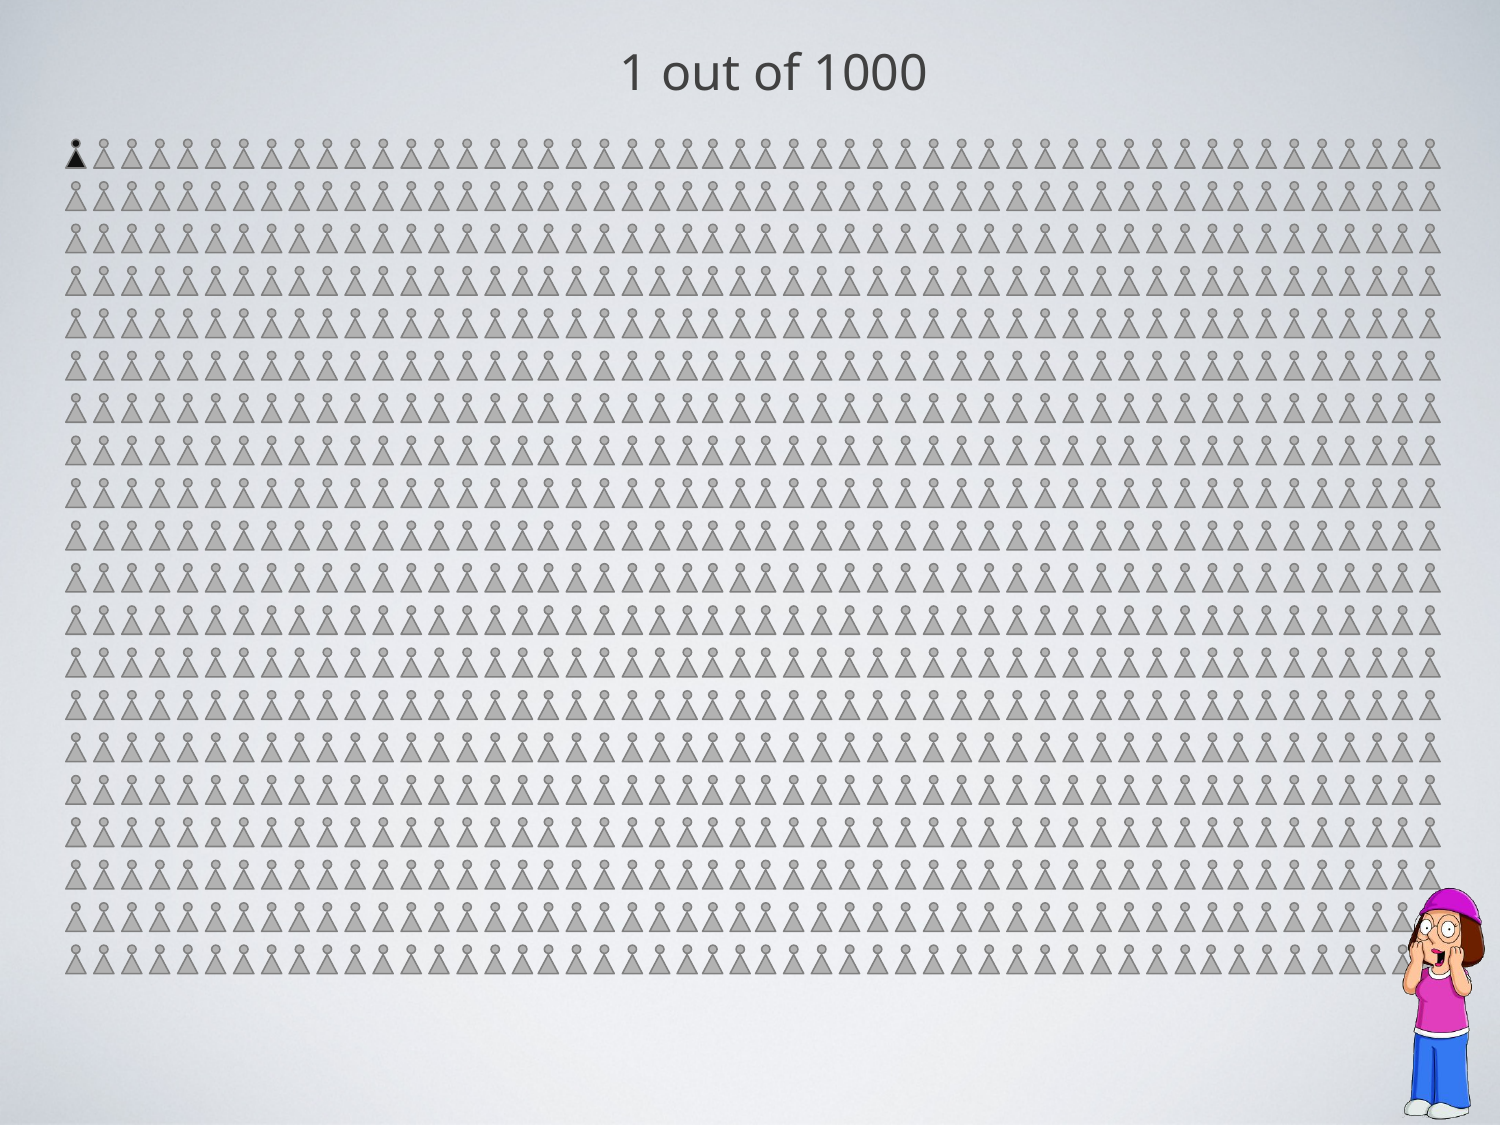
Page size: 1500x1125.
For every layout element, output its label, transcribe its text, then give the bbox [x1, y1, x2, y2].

text_box [345, 521, 366, 550]
text_box [205, 700, 226, 720]
text_box [1339, 181, 1360, 211]
text_box [1366, 605, 1388, 635]
text_box [177, 700, 198, 720]
text_box [538, 817, 559, 847]
text_box [839, 224, 860, 253]
text_box [566, 521, 587, 550]
text_box [839, 488, 860, 508]
text_box [233, 181, 254, 211]
text_box [978, 700, 1000, 720]
text_box [1006, 351, 1028, 380]
text_box [677, 563, 698, 592]
text_box [1146, 605, 1168, 635]
text_box [895, 945, 916, 974]
text_box [1006, 436, 1028, 465]
text_box [1035, 436, 1056, 465]
text_box [538, 181, 559, 211]
text_box [702, 224, 723, 253]
text_box [205, 860, 226, 889]
text_box [1174, 521, 1196, 550]
text_box [261, 817, 282, 847]
text_box [93, 224, 114, 253]
text_box [622, 700, 643, 720]
text_box [1146, 181, 1168, 211]
text_box [1339, 605, 1360, 635]
text_box [1284, 902, 1305, 932]
text_box [457, 393, 478, 423]
text_box [1228, 224, 1249, 253]
text_box [566, 945, 587, 974]
text_box [951, 902, 972, 932]
text_box [177, 605, 198, 635]
text_box [1312, 605, 1333, 635]
text_box [867, 181, 888, 211]
text_box [622, 605, 643, 635]
text_box [1419, 488, 1441, 508]
text_box [177, 775, 198, 805]
text_box [1366, 648, 1388, 677]
text_box [1174, 648, 1196, 677]
text_box [622, 945, 643, 974]
text_box [205, 488, 226, 508]
text_box [93, 817, 114, 847]
text_box [978, 563, 1000, 592]
text_box [649, 181, 670, 211]
text_box [1284, 605, 1305, 635]
text_box [867, 488, 888, 508]
text_box [1339, 276, 1360, 296]
text_box [622, 860, 643, 889]
text_box [149, 181, 170, 211]
text_box [594, 393, 615, 423]
text_box [1312, 276, 1333, 296]
text_box [261, 775, 282, 805]
text_box [239, 690, 249, 699]
text_box [929, 690, 938, 699]
text_box [1174, 902, 1196, 932]
text_box [1124, 478, 1134, 487]
text_box [457, 224, 478, 253]
text_box [1062, 563, 1084, 592]
text_box [1284, 276, 1305, 296]
text_box [317, 308, 338, 338]
text_box [435, 690, 444, 699]
text_box [1262, 690, 1271, 699]
text_box [730, 605, 751, 635]
text_box [839, 563, 860, 592]
text_box [923, 181, 944, 211]
text_box [1118, 308, 1140, 338]
text_box [978, 308, 1000, 338]
text_box [649, 902, 670, 932]
text_box [372, 224, 394, 253]
text_box [600, 690, 609, 699]
text_box [923, 393, 944, 423]
text_box [649, 860, 670, 889]
text_box [1097, 690, 1106, 699]
text_box [1180, 690, 1190, 699]
text_box [1062, 351, 1084, 380]
text_box [677, 488, 698, 508]
text_box [401, 775, 422, 805]
text_box [233, 351, 254, 380]
text_box [702, 488, 723, 508]
text_box [457, 817, 478, 847]
text_box [702, 648, 723, 677]
text_box [65, 436, 87, 465]
text_box [622, 521, 643, 550]
text_box [566, 860, 587, 889]
text_box [895, 488, 916, 508]
text_box [1146, 308, 1168, 338]
text_box [93, 276, 114, 296]
text_box [867, 276, 888, 296]
text_box [512, 648, 533, 677]
text_box [1174, 817, 1196, 847]
text_box [205, 436, 226, 465]
text_box [783, 181, 804, 211]
text_box [1262, 266, 1271, 275]
text_box [594, 945, 615, 974]
text_box [1091, 902, 1112, 932]
text_box [811, 436, 832, 465]
text_box [783, 521, 804, 550]
text_box [65, 181, 87, 211]
text_box [538, 860, 559, 889]
text_box [401, 945, 422, 974]
text_box [457, 521, 478, 550]
text_box [1366, 860, 1385, 889]
text_box [755, 488, 776, 508]
text_box [538, 436, 559, 465]
text_box [1146, 436, 1168, 465]
text_box [121, 488, 142, 508]
text_box [462, 690, 472, 699]
text_box [1035, 775, 1056, 805]
text_box [518, 266, 527, 275]
text_box [401, 436, 422, 465]
text_box [984, 478, 994, 487]
text_box [457, 139, 478, 169]
text_box [149, 308, 170, 338]
text_box [755, 700, 776, 720]
text_box [1006, 733, 1028, 762]
text_box [978, 775, 1000, 805]
text_box [1284, 700, 1305, 720]
text_box [683, 690, 692, 699]
text_box [428, 224, 450, 253]
text_box [677, 817, 698, 847]
text_box [594, 308, 615, 338]
text_box [317, 860, 338, 889]
text_box [205, 276, 226, 296]
text_box [594, 224, 615, 253]
text_box [233, 860, 254, 889]
text_box [1312, 945, 1333, 974]
text_box [895, 224, 916, 253]
text_box [149, 648, 170, 677]
text_box [978, 224, 1000, 253]
text_box [1284, 733, 1305, 762]
text_box [372, 521, 394, 550]
text_box [895, 902, 916, 932]
text_box [702, 605, 723, 635]
text_box [1228, 700, 1249, 720]
text_box [149, 945, 170, 974]
text_box [755, 648, 776, 677]
text_box [1256, 860, 1277, 889]
text_box [401, 700, 422, 720]
text_box [93, 700, 114, 720]
text_box [401, 648, 422, 677]
text_box [1392, 436, 1413, 465]
text_box [1392, 351, 1413, 380]
text_box [121, 521, 142, 550]
text_box [683, 266, 692, 275]
picture [0, 0, 1500, 1125]
text_box [867, 563, 888, 592]
text_box [649, 139, 670, 169]
text_box [428, 902, 450, 932]
text_box [622, 139, 643, 169]
text_box [1006, 605, 1028, 635]
text_box [457, 563, 478, 592]
text_box [789, 690, 798, 699]
text_box [93, 902, 114, 932]
text_box [783, 700, 804, 720]
text_box [895, 139, 916, 169]
text_box [1202, 648, 1223, 677]
text_box [951, 775, 972, 805]
text_box [923, 488, 944, 508]
text_box [1392, 605, 1413, 635]
text_box [895, 436, 916, 465]
text_box [730, 775, 751, 805]
text_box [730, 488, 751, 508]
text_box [1317, 478, 1327, 487]
text_box [600, 478, 609, 487]
text_box [261, 700, 282, 720]
text_box [594, 902, 615, 932]
text_box [566, 393, 587, 423]
text_box [702, 733, 723, 762]
text_box [761, 690, 770, 699]
text_box [566, 775, 587, 805]
text_box [1062, 488, 1084, 508]
text_box [379, 478, 388, 487]
text_box [401, 902, 422, 932]
text_box [93, 648, 114, 677]
text_box [205, 902, 226, 932]
text_box [485, 605, 506, 635]
text_box [978, 351, 1000, 380]
text_box [1062, 648, 1084, 677]
text_box [1345, 266, 1354, 275]
text_box [211, 266, 220, 275]
text_box [121, 139, 142, 169]
text_box [1419, 817, 1441, 847]
text_box [1146, 817, 1168, 847]
text_box [1234, 478, 1243, 487]
text_box [1339, 733, 1360, 762]
text_box [127, 478, 137, 487]
text_box [512, 605, 533, 635]
text_box [1339, 563, 1360, 592]
text_box [702, 700, 723, 720]
text_box [1256, 648, 1277, 677]
text_box [149, 700, 170, 720]
text_box [783, 351, 804, 380]
text_box [702, 351, 723, 380]
text_box [622, 648, 643, 677]
text_box [289, 488, 310, 508]
text_box [435, 478, 444, 487]
text_box [622, 276, 643, 296]
text_box [978, 648, 1000, 677]
text_box [566, 436, 587, 465]
text_box [783, 139, 804, 169]
text_box [783, 224, 804, 253]
text_box [1040, 266, 1050, 275]
text_box [345, 276, 366, 296]
text_box [594, 775, 615, 805]
text_box [345, 700, 366, 720]
text_box [1312, 393, 1333, 423]
text_box [566, 733, 587, 762]
text_box [1035, 648, 1056, 677]
text_box [839, 436, 860, 465]
text_box [1062, 775, 1084, 805]
text_box [177, 181, 198, 211]
text_box [177, 139, 198, 169]
text_box [1372, 266, 1382, 275]
text_box [1202, 775, 1223, 805]
text_box [1339, 436, 1360, 465]
text_box [1317, 266, 1327, 275]
text_box [1174, 733, 1196, 762]
text_box [457, 902, 478, 932]
text_box [205, 563, 226, 592]
text_box [1398, 478, 1407, 487]
text_box [839, 817, 860, 847]
text_box [566, 605, 587, 635]
text_box [538, 902, 559, 932]
text_box [323, 266, 332, 275]
text_box [1365, 945, 1380, 974]
text_box [867, 700, 888, 720]
text_box [512, 308, 533, 338]
text_box [205, 393, 226, 423]
text_box [929, 478, 938, 487]
text_box [1035, 488, 1056, 508]
text_box [149, 733, 170, 762]
text_box [677, 648, 698, 677]
text_box [372, 276, 394, 296]
text_box [93, 308, 114, 338]
text_box [99, 690, 109, 699]
text_box [1256, 308, 1277, 338]
text_box [1312, 351, 1333, 380]
text_box [867, 521, 888, 550]
text_box [1174, 224, 1196, 253]
text_box [1284, 817, 1305, 847]
text_box [984, 266, 994, 275]
text_box [1419, 605, 1441, 635]
text_box [1035, 139, 1056, 169]
text_box [867, 605, 888, 635]
text_box [677, 775, 698, 805]
text_box [538, 733, 559, 762]
text_box [428, 436, 450, 465]
text_box [839, 733, 860, 762]
text_box [1006, 308, 1028, 338]
text_box [289, 775, 310, 805]
text_box [1392, 308, 1413, 338]
text_box [121, 945, 142, 974]
text_box [867, 775, 888, 805]
text_box [1006, 700, 1028, 720]
text_box [177, 224, 198, 253]
text_box [730, 181, 751, 211]
text_box [428, 775, 450, 805]
text_box [485, 181, 506, 211]
text_box [1180, 266, 1190, 275]
text_box [649, 563, 670, 592]
text_box [1208, 478, 1217, 487]
text_box [1312, 224, 1333, 253]
text_box [295, 478, 304, 487]
text_box [1256, 605, 1277, 635]
text_box [512, 700, 533, 720]
text_box [755, 393, 776, 423]
text_box [839, 139, 860, 169]
text_box [1392, 181, 1413, 211]
text_box [289, 393, 310, 423]
text_box [1118, 733, 1140, 762]
text_box [345, 775, 366, 805]
text_box [1339, 700, 1360, 720]
text_box [951, 648, 972, 677]
text_box [345, 817, 366, 847]
text_box [1202, 436, 1223, 465]
text_box [677, 605, 698, 635]
text_box [566, 648, 587, 677]
text_box [1091, 224, 1112, 253]
text_box [1202, 700, 1223, 720]
text_box [1118, 351, 1140, 380]
text_box [121, 393, 142, 423]
text_box [538, 700, 559, 720]
text_box [1339, 521, 1360, 550]
text_box [1392, 521, 1413, 550]
text_box [93, 860, 114, 889]
text_box [649, 648, 670, 677]
text_box [121, 902, 142, 932]
text_box [951, 563, 972, 592]
text_box [1425, 478, 1435, 487]
text_box [730, 308, 751, 338]
text_box [1146, 563, 1168, 592]
text_box [755, 817, 776, 847]
text_box [730, 700, 751, 720]
text_box [1419, 393, 1441, 423]
text_box [345, 488, 366, 508]
text_box [951, 181, 972, 211]
text_box [1006, 521, 1028, 550]
text_box [1419, 700, 1441, 720]
text_box [1118, 860, 1140, 889]
text_box [317, 436, 338, 465]
text_box [811, 224, 832, 253]
text_box [1208, 690, 1217, 699]
text_box [1174, 351, 1196, 380]
text_box [1062, 945, 1084, 974]
text_box [289, 351, 310, 380]
text_box [736, 266, 745, 275]
text_box [811, 648, 832, 677]
text_box [1312, 139, 1333, 169]
text_box [1202, 563, 1223, 592]
text_box [839, 605, 860, 635]
text_box [1146, 276, 1168, 296]
text_box [93, 775, 114, 805]
text_box [323, 478, 332, 487]
text_box [233, 902, 254, 932]
text_box [783, 276, 804, 296]
text_box [345, 181, 366, 211]
text_box [149, 436, 170, 465]
text_box [594, 276, 615, 296]
text_box [895, 775, 916, 805]
text_box [1118, 521, 1140, 550]
text_box [923, 436, 944, 465]
text_box [622, 224, 643, 253]
text_box [1062, 817, 1084, 847]
text_box [984, 690, 994, 699]
text_box [622, 902, 643, 932]
text_box [401, 817, 422, 847]
text_box [811, 276, 832, 296]
text_box [783, 648, 804, 677]
text_box [71, 266, 81, 275]
text_box [428, 563, 450, 592]
text_box [1392, 139, 1413, 169]
text_box [512, 181, 533, 211]
text_box [845, 690, 854, 699]
text_box [649, 775, 670, 805]
text_box [457, 648, 478, 677]
text_box [93, 393, 114, 423]
text_box [1228, 563, 1249, 592]
text_box [1366, 902, 1380, 932]
text_box [65, 139, 87, 169]
text_box [1174, 605, 1196, 635]
text_box [401, 308, 422, 338]
text_box [233, 700, 254, 720]
text_box [867, 733, 888, 762]
text_box [628, 690, 637, 699]
text_box [65, 945, 87, 974]
text_box [1366, 488, 1388, 508]
text_box [1284, 488, 1305, 508]
text_box [457, 733, 478, 762]
text_box [1006, 224, 1028, 253]
text_box [1035, 351, 1056, 380]
text_box [233, 139, 254, 169]
text_box [121, 775, 142, 805]
text_box [261, 902, 282, 932]
text_box [978, 945, 1000, 974]
text_box [372, 436, 394, 465]
text_box [149, 393, 170, 423]
text_box [783, 860, 804, 889]
text_box [289, 733, 310, 762]
text_box [1118, 775, 1140, 805]
text_box [1146, 521, 1168, 550]
text_box [512, 224, 533, 253]
text_box [233, 648, 254, 677]
text_box [755, 436, 776, 465]
text_box [1284, 563, 1305, 592]
text_box [121, 700, 142, 720]
text_box [149, 902, 170, 932]
text_box [730, 521, 751, 550]
text_box [317, 351, 338, 380]
text_box [1152, 690, 1162, 699]
text_box [923, 276, 944, 296]
text_box [1035, 945, 1056, 974]
text_box [622, 817, 643, 847]
text_box [1339, 945, 1360, 974]
text_box [1006, 817, 1028, 847]
text_box [594, 488, 615, 508]
text_box [978, 860, 1000, 889]
text_box [1200, 945, 1222, 974]
text_box [1256, 700, 1277, 720]
text_box [817, 266, 826, 275]
text_box [677, 139, 698, 169]
text_box [1062, 733, 1084, 762]
text_box [538, 308, 559, 338]
text_box [1006, 563, 1028, 592]
text_box [1422, 860, 1438, 884]
text_box [1062, 181, 1084, 211]
text_box [538, 224, 559, 253]
text_box [622, 181, 643, 211]
text_box [1366, 775, 1388, 805]
text_box [811, 860, 832, 889]
text_box [1345, 478, 1354, 487]
text_box [978, 733, 1000, 762]
text_box [1035, 181, 1056, 211]
text_box [1006, 648, 1028, 677]
text_box [317, 733, 338, 762]
text_box [594, 139, 615, 169]
text_box [1366, 563, 1388, 592]
text_box [783, 945, 804, 974]
text_box [1091, 648, 1112, 677]
text_box [839, 860, 860, 889]
text_box [649, 488, 670, 508]
text_box [65, 817, 87, 847]
text_box [1202, 605, 1223, 635]
text_box [839, 902, 860, 932]
text_box [1234, 690, 1243, 699]
text_box [428, 139, 450, 169]
text_box [93, 563, 114, 592]
text_box [289, 308, 310, 338]
text_box [677, 521, 698, 550]
text_box [1284, 308, 1305, 338]
text_box [1062, 139, 1084, 169]
text_box [177, 276, 198, 296]
text_box [1392, 648, 1413, 677]
text_box [1118, 393, 1140, 423]
text_box [205, 308, 226, 338]
text_box [485, 945, 506, 974]
text_box [183, 266, 192, 275]
text_box [1398, 690, 1407, 699]
text_box [1256, 436, 1277, 465]
text_box [1290, 478, 1299, 487]
text_box [1228, 733, 1249, 762]
text_box [1419, 521, 1441, 550]
text_box [1419, 351, 1441, 380]
text_box [895, 817, 916, 847]
text_box [1062, 393, 1084, 423]
text_box [702, 775, 723, 805]
text_box [538, 139, 559, 169]
text_box [1091, 139, 1112, 169]
text_box [261, 351, 282, 380]
text_box [65, 775, 87, 805]
text_box [491, 690, 500, 699]
text_box [730, 139, 751, 169]
text_box [538, 393, 559, 423]
text_box [379, 690, 388, 699]
text_box [1146, 648, 1168, 677]
text_box [149, 139, 170, 169]
text_box [457, 276, 478, 296]
text_box [345, 945, 366, 974]
text_box [1035, 700, 1056, 720]
text_box [544, 478, 553, 487]
text_box [677, 393, 698, 423]
text_box [512, 521, 533, 550]
text_box [1339, 902, 1360, 932]
text_box [289, 902, 310, 932]
text_box [233, 521, 254, 550]
text_box [485, 521, 506, 550]
text_box [1284, 393, 1305, 423]
text_box [1228, 648, 1249, 677]
text_box [317, 393, 338, 423]
text_box [93, 488, 114, 508]
text_box [677, 436, 698, 465]
text_box [317, 945, 338, 974]
text_box [1006, 181, 1028, 211]
text_box [951, 436, 972, 465]
text_box [205, 181, 226, 211]
text_box [1256, 351, 1277, 380]
text_box [951, 945, 972, 974]
text_box [428, 308, 450, 338]
text_box [121, 351, 142, 380]
text_box [755, 181, 776, 211]
text_box [1068, 690, 1078, 699]
text_box [1228, 308, 1249, 338]
text_box [261, 605, 282, 635]
text_box [978, 488, 1000, 508]
text_box [1312, 860, 1333, 889]
text_box [544, 266, 553, 275]
text_box [1118, 139, 1140, 169]
text_box [755, 521, 776, 550]
text_box [755, 733, 776, 762]
text_box [1345, 690, 1354, 699]
text_box [485, 224, 506, 253]
text_box [1366, 700, 1388, 720]
text_box [1118, 181, 1140, 211]
text_box [895, 181, 916, 211]
text_box [901, 690, 910, 699]
text_box [1419, 775, 1441, 805]
text_box [1202, 733, 1223, 762]
text_box [839, 775, 860, 805]
text_box [951, 521, 972, 550]
text_box [261, 181, 282, 211]
text_box [951, 700, 972, 720]
text_box [1013, 478, 1022, 487]
text_box [428, 945, 450, 974]
text_box [485, 733, 506, 762]
text_box [1392, 393, 1413, 423]
text_box [923, 521, 944, 550]
text_box [177, 817, 198, 847]
text_box [755, 605, 776, 635]
text_box [1174, 393, 1196, 423]
text_box [1339, 860, 1360, 889]
text_box [177, 563, 198, 592]
text_box [1419, 563, 1441, 592]
text_box [951, 860, 972, 889]
text_box [1284, 945, 1306, 974]
text_box [1035, 902, 1056, 932]
text_box [566, 817, 587, 847]
text_box [622, 393, 643, 423]
text_box [149, 817, 170, 847]
text_box [401, 860, 422, 889]
text_box [951, 605, 972, 635]
text_box [93, 181, 114, 211]
text_box [177, 351, 198, 380]
text_box [372, 700, 394, 720]
text_box [1256, 488, 1277, 508]
text_box [1062, 224, 1084, 253]
text_box [1419, 308, 1441, 338]
text_box [1091, 860, 1112, 889]
text_box [149, 605, 170, 635]
text_box [127, 690, 137, 699]
text_box [351, 266, 360, 275]
text_box [867, 224, 888, 253]
text_box [65, 700, 87, 720]
text_box [1146, 224, 1168, 253]
text_box [401, 351, 422, 380]
text_box [1372, 690, 1382, 699]
text_box [572, 266, 581, 275]
text_box [677, 351, 698, 380]
text_box [730, 945, 751, 974]
text_box [372, 351, 394, 380]
text_box [65, 488, 87, 508]
text_box [512, 139, 533, 169]
text_box [702, 181, 723, 211]
text_box [428, 351, 450, 380]
text_box [677, 181, 698, 211]
text_box [929, 266, 938, 275]
text_box [1228, 139, 1249, 169]
text_box [267, 266, 276, 275]
text_box [121, 276, 142, 296]
text_box [177, 308, 198, 338]
text_box [1228, 775, 1249, 805]
text_box [1202, 902, 1223, 932]
text_box [978, 605, 1000, 635]
text_box [457, 945, 478, 974]
text_box [600, 266, 609, 275]
text_box [71, 478, 81, 487]
text_box [538, 351, 559, 380]
text_box [1234, 266, 1243, 275]
text_box [267, 690, 276, 699]
text_box [730, 860, 751, 889]
text_box [261, 488, 282, 508]
text_box [121, 733, 142, 762]
text_box [649, 393, 670, 423]
text_box [702, 276, 723, 296]
text_box [428, 648, 450, 677]
text_box [177, 902, 198, 932]
text_box [372, 393, 394, 423]
text_box [951, 488, 972, 508]
text_box [811, 817, 832, 847]
text_box [867, 648, 888, 677]
text_box [345, 139, 366, 169]
text_box [149, 276, 170, 296]
text_box [1419, 733, 1441, 762]
text_box [512, 775, 533, 805]
text_box [873, 690, 882, 699]
text_box [121, 648, 142, 677]
text_box [1419, 139, 1441, 169]
text_box [65, 393, 87, 423]
text_box [730, 224, 751, 253]
text_box [677, 733, 698, 762]
text_box [205, 224, 226, 253]
text_box [289, 648, 310, 677]
text_box [428, 181, 450, 211]
text_box [149, 351, 170, 380]
text_box [485, 648, 506, 677]
text_box [183, 690, 192, 699]
text_box [65, 276, 87, 296]
text_box [1202, 139, 1223, 169]
text_box [1118, 563, 1140, 592]
text_box [811, 605, 832, 635]
text_box [622, 563, 643, 592]
text_box [867, 436, 888, 465]
text_box [566, 563, 587, 592]
text_box [1062, 521, 1084, 550]
text_box [1062, 700, 1084, 720]
text_box [1174, 488, 1196, 508]
text_box [1006, 393, 1028, 423]
text_box [1202, 351, 1223, 380]
text_box [978, 817, 1000, 847]
text_box [1152, 478, 1162, 487]
text_box [783, 605, 804, 635]
text_box [1290, 266, 1299, 275]
text_box [730, 276, 751, 296]
text_box [155, 690, 165, 699]
text_box [372, 902, 394, 932]
text_box [485, 775, 506, 805]
text_box [485, 488, 506, 508]
text_box [1146, 860, 1168, 889]
text_box [1118, 276, 1140, 296]
text_box [839, 351, 860, 380]
text_box [1035, 605, 1056, 635]
text_box [1068, 266, 1078, 275]
text_box [538, 276, 559, 296]
text_box [1372, 478, 1382, 487]
text_box [289, 563, 310, 592]
text_box [702, 308, 723, 338]
text_box [317, 605, 338, 635]
text_box [1152, 266, 1162, 275]
text_box [1312, 436, 1333, 465]
text_box [1091, 488, 1112, 508]
text_box [736, 690, 745, 699]
text_box [261, 733, 282, 762]
text_box [401, 139, 422, 169]
text_box [1366, 817, 1388, 847]
text_box [1174, 139, 1196, 169]
text_box [205, 648, 226, 677]
text_box [594, 181, 615, 211]
text_box [783, 563, 804, 592]
text_box [401, 733, 422, 762]
text_box [1091, 308, 1112, 338]
text_box 1 out of 1000 [433, 19, 1058, 122]
text_box [261, 860, 282, 889]
text_box [1312, 733, 1333, 762]
text_box [538, 945, 559, 974]
text_box [401, 276, 422, 296]
text_box [1228, 181, 1249, 211]
text_box [512, 488, 533, 508]
text_box [702, 563, 723, 592]
text_box [622, 436, 643, 465]
text_box [708, 690, 718, 699]
text_box [205, 351, 226, 380]
text_box [1035, 733, 1056, 762]
text_box [462, 478, 472, 487]
text_box [951, 224, 972, 253]
text_box [677, 276, 698, 296]
text_box [149, 860, 170, 889]
text_box [1202, 488, 1223, 508]
text_box [649, 521, 670, 550]
text_box [730, 393, 751, 423]
text_box [317, 775, 338, 805]
text_box [457, 700, 478, 720]
text_box [901, 478, 910, 487]
text_box [345, 733, 366, 762]
text_box [730, 436, 751, 465]
text_box [1035, 224, 1056, 253]
text_box [1317, 690, 1327, 699]
text_box [538, 648, 559, 677]
text_box [538, 605, 559, 635]
text_box [783, 817, 804, 847]
text_box [566, 308, 587, 338]
text_box [407, 690, 416, 699]
text_box [1091, 393, 1112, 423]
text_box [261, 521, 282, 550]
text_box [401, 393, 422, 423]
text_box [485, 563, 506, 592]
text_box [677, 700, 698, 720]
text_box [1202, 860, 1223, 889]
text_box [811, 181, 832, 211]
text_box [1425, 690, 1435, 699]
text_box [649, 308, 670, 338]
text_box [811, 700, 832, 720]
text_box [544, 690, 553, 699]
text_box [811, 521, 832, 550]
text_box [1091, 276, 1112, 296]
text_box [1419, 224, 1441, 253]
text_box [99, 478, 109, 487]
text_box [1228, 436, 1249, 465]
text_box [817, 690, 826, 699]
text_box [951, 308, 972, 338]
text_box [211, 478, 220, 487]
text_box [1118, 700, 1140, 720]
text_box [839, 181, 860, 211]
text_box [538, 563, 559, 592]
text_box [649, 436, 670, 465]
text_box [1312, 700, 1333, 720]
text_box [867, 902, 888, 932]
text_box [1256, 521, 1277, 550]
text_box [566, 351, 587, 380]
text_box [1174, 181, 1196, 211]
text_box [345, 563, 366, 592]
text_box [594, 563, 615, 592]
text_box [372, 308, 394, 338]
text_box [923, 308, 944, 338]
text_box [485, 139, 506, 169]
text_box [1339, 308, 1360, 338]
text_box [372, 817, 394, 847]
text_box [1035, 521, 1056, 550]
text_box [1174, 436, 1196, 465]
text_box [683, 478, 692, 487]
text_box [93, 351, 114, 380]
text_box [1013, 690, 1022, 699]
text_box [923, 775, 944, 805]
text_box [594, 817, 615, 847]
text_box [317, 817, 338, 847]
text_box [205, 733, 226, 762]
text_box [1256, 181, 1277, 211]
text_box [1256, 945, 1278, 974]
text_box [1062, 308, 1084, 338]
text_box [811, 351, 832, 380]
text_box [512, 860, 533, 889]
text_box [1124, 690, 1134, 699]
text_box [783, 436, 804, 465]
text_box [1366, 351, 1388, 380]
text_box [261, 945, 282, 974]
text_box [121, 817, 142, 847]
text_box [1419, 436, 1441, 465]
text_box [951, 139, 972, 169]
text_box [289, 860, 310, 889]
text_box [233, 436, 254, 465]
text_box [1228, 393, 1249, 423]
text_box [428, 605, 450, 635]
text_box [1035, 308, 1056, 338]
text_box [951, 393, 972, 423]
text_box [233, 224, 254, 253]
text_box [951, 351, 972, 380]
text_box [1124, 266, 1134, 275]
text_box [867, 817, 888, 847]
text_box [1062, 860, 1084, 889]
text_box [978, 276, 1000, 296]
text_box [372, 139, 394, 169]
text_box [345, 436, 366, 465]
text_box [1228, 521, 1249, 550]
text_box [655, 478, 665, 487]
text_box [1366, 436, 1388, 465]
text_box [261, 224, 282, 253]
text_box [708, 266, 718, 275]
text_box [1202, 276, 1223, 296]
text_box [345, 351, 366, 380]
text_box [1312, 488, 1333, 508]
text_box [783, 902, 804, 932]
text_box [93, 733, 114, 762]
text_box [1419, 276, 1441, 296]
text_box [1392, 775, 1413, 805]
text_box [702, 945, 723, 974]
text_box [839, 945, 860, 974]
text_box [1256, 817, 1277, 847]
text_box [566, 488, 587, 508]
text_box [1006, 276, 1028, 296]
text_box [428, 276, 450, 296]
text_box [1339, 488, 1360, 508]
text_box [1040, 690, 1050, 699]
text_box [457, 436, 478, 465]
text_box [895, 521, 916, 550]
text_box [512, 817, 533, 847]
text_box [205, 775, 226, 805]
text_box [401, 181, 422, 211]
text_box [177, 488, 198, 508]
text_box [1312, 817, 1333, 847]
text_box [317, 181, 338, 211]
text_box [730, 817, 751, 847]
text_box [317, 224, 338, 253]
text_box [1312, 181, 1333, 211]
text_box [289, 181, 310, 211]
text_box [845, 266, 854, 275]
text_box [1091, 733, 1112, 762]
text_box [1091, 521, 1112, 550]
text_box [867, 945, 888, 974]
text_box [957, 478, 966, 487]
text_box [755, 563, 776, 592]
text_box [289, 605, 310, 635]
text_box [1392, 488, 1413, 508]
text_box [317, 700, 338, 720]
text_box [401, 224, 422, 253]
text_box [155, 266, 165, 275]
text_box [1228, 817, 1249, 847]
text_box [1398, 266, 1407, 275]
text_box [761, 478, 770, 487]
text_box [895, 393, 916, 423]
text_box [1392, 817, 1413, 847]
text_box [1013, 266, 1022, 275]
text_box [1366, 276, 1388, 296]
text_box [761, 266, 770, 275]
text_box [485, 700, 506, 720]
text_box [1006, 902, 1028, 932]
text_box [755, 860, 776, 889]
text_box [622, 351, 643, 380]
text_box [512, 393, 533, 423]
text_box [1284, 775, 1305, 805]
text_box [233, 817, 254, 847]
text_box [1062, 436, 1084, 465]
text_box [379, 266, 388, 275]
text_box [923, 733, 944, 762]
text_box [351, 478, 360, 487]
text_box [923, 902, 944, 932]
text_box [811, 563, 832, 592]
text_box [1284, 224, 1305, 253]
text_box [1256, 393, 1277, 423]
text_box [177, 733, 198, 762]
text_box [457, 775, 478, 805]
text_box [1392, 700, 1413, 720]
text_box [957, 266, 966, 275]
text_box [702, 139, 723, 169]
text_box [65, 860, 87, 889]
text_box [1366, 181, 1388, 211]
text_box [1392, 563, 1413, 592]
text_box [811, 139, 832, 169]
text_box [923, 700, 944, 720]
text_box [873, 266, 882, 275]
text_box [401, 521, 422, 550]
text_box [1202, 181, 1223, 211]
text_box [1256, 139, 1277, 169]
text_box [295, 690, 304, 699]
text_box [1366, 521, 1388, 550]
text_box [65, 521, 87, 550]
text_box [1208, 266, 1217, 275]
text_box [978, 181, 1000, 211]
text_box [512, 563, 533, 592]
text_box [1091, 436, 1112, 465]
text_box [1394, 860, 1410, 884]
text_box [93, 605, 114, 635]
text_box [491, 266, 500, 275]
text_box [1174, 563, 1196, 592]
text_box [622, 733, 643, 762]
text_box [261, 393, 282, 423]
text_box [730, 902, 751, 932]
text_box [730, 648, 751, 677]
text_box [867, 139, 888, 169]
text_box [677, 945, 698, 974]
text_box [295, 266, 304, 275]
text_box [149, 224, 170, 253]
text_box [372, 605, 394, 635]
text_box [895, 733, 916, 762]
text_box [289, 139, 310, 169]
text_box [867, 393, 888, 423]
text_box [1202, 521, 1223, 550]
text_box [923, 351, 944, 380]
text_box [177, 521, 198, 550]
text_box [649, 817, 670, 847]
text_box [572, 690, 581, 699]
text_box [261, 436, 282, 465]
text_box [65, 224, 87, 253]
text_box [923, 945, 944, 974]
text_box [345, 308, 366, 338]
text_box [428, 817, 450, 847]
text_box [485, 902, 506, 932]
text_box [839, 648, 860, 677]
text_box [1284, 139, 1305, 169]
text_box [649, 605, 670, 635]
text_box [1146, 488, 1168, 508]
text_box [65, 648, 87, 677]
text_box [205, 945, 226, 974]
text_box [233, 605, 254, 635]
text_box [345, 605, 366, 635]
text_box [261, 139, 282, 169]
text_box [1312, 563, 1333, 592]
text_box [1202, 308, 1223, 338]
text_box [1146, 733, 1168, 762]
text_box [895, 700, 916, 720]
text_box [149, 521, 170, 550]
text_box [121, 605, 142, 635]
text_box [372, 775, 394, 805]
text_box [702, 902, 723, 932]
text_box [538, 775, 559, 805]
text_box [978, 139, 1000, 169]
text_box [71, 690, 81, 699]
text_box [1228, 860, 1249, 889]
text_box [867, 351, 888, 380]
text_box [205, 521, 226, 550]
text_box [1035, 276, 1056, 296]
text_box [65, 308, 87, 338]
text_box [1339, 648, 1360, 677]
text_box [923, 563, 944, 592]
text_box [1035, 393, 1056, 423]
text_box [951, 276, 972, 296]
text_box [1262, 478, 1271, 487]
text_box [289, 436, 310, 465]
text_box [1091, 563, 1112, 592]
text_box [512, 351, 533, 380]
text_box [1228, 351, 1249, 380]
text_box [121, 181, 142, 211]
text_box [755, 224, 776, 253]
text_box [428, 860, 450, 889]
text_box [1312, 648, 1333, 677]
text_box [457, 860, 478, 889]
text_box [923, 224, 944, 253]
text_box [149, 488, 170, 508]
text_box [289, 276, 310, 296]
text_box [566, 902, 587, 932]
text_box [289, 945, 310, 974]
text_box [289, 521, 310, 550]
text_box [594, 436, 615, 465]
text_box [512, 733, 533, 762]
text_box [1175, 945, 1196, 974]
text_box [485, 817, 506, 847]
text_box [1146, 775, 1168, 805]
text_box [649, 351, 670, 380]
text_box [1006, 860, 1028, 889]
text_box [594, 351, 615, 380]
text_box [1118, 488, 1140, 508]
text_box [783, 488, 804, 508]
text_box [1062, 276, 1084, 296]
text_box [677, 308, 698, 338]
text_box [177, 945, 198, 974]
text_box [65, 733, 87, 762]
text_box [428, 488, 450, 508]
text_box [702, 860, 723, 889]
text_box [93, 521, 114, 550]
text_box [811, 308, 832, 338]
text_box [1202, 393, 1223, 423]
text_box [649, 700, 670, 720]
text_box [649, 224, 670, 253]
text_box [811, 902, 832, 932]
text_box [677, 224, 698, 253]
text_box [1284, 521, 1305, 550]
text_box [677, 860, 698, 889]
text_box [839, 276, 860, 296]
text_box [239, 266, 249, 275]
text_box [702, 817, 723, 847]
text_box [1312, 308, 1333, 338]
text_box [649, 276, 670, 296]
text_box [233, 276, 254, 296]
text_box [428, 733, 450, 762]
text_box [1118, 902, 1140, 932]
text_box [372, 648, 394, 677]
text_box [1392, 733, 1413, 762]
text_box [289, 700, 310, 720]
text_box [594, 700, 615, 720]
text_box [655, 690, 665, 699]
text_box [811, 488, 832, 508]
text_box [317, 563, 338, 592]
text_box [755, 139, 776, 169]
text_box [1068, 478, 1078, 487]
text_box [1091, 605, 1112, 635]
text_box [457, 351, 478, 380]
text_box [978, 393, 1000, 423]
text_box [951, 733, 972, 762]
text_box [1228, 605, 1249, 635]
text_box [873, 478, 882, 487]
text_box [401, 563, 422, 592]
text_box [289, 224, 310, 253]
text_box [1339, 817, 1360, 847]
text_box [951, 817, 972, 847]
text_box [205, 605, 226, 635]
text_box [1006, 775, 1028, 805]
text_box [622, 308, 643, 338]
text_box [1035, 817, 1056, 847]
text_box [1091, 817, 1112, 847]
text_box [730, 351, 751, 380]
text_box [121, 436, 142, 465]
text_box [127, 266, 137, 275]
text_box [345, 393, 366, 423]
text_box [1118, 945, 1140, 974]
text_box [1312, 521, 1333, 550]
text_box [149, 775, 170, 805]
text_box [372, 181, 394, 211]
text_box [895, 563, 916, 592]
text_box [1284, 436, 1305, 465]
text_box [1097, 266, 1106, 275]
text_box [428, 700, 450, 720]
text_box [1366, 733, 1388, 762]
text_box [1091, 181, 1112, 211]
text_box [372, 488, 394, 508]
text_box [289, 817, 310, 847]
text_box [93, 945, 114, 974]
text_box [317, 521, 338, 550]
text_box [923, 605, 944, 635]
text_box [1228, 488, 1249, 508]
text_box [1040, 478, 1050, 487]
text_box [845, 478, 854, 487]
text_box [895, 605, 916, 635]
text_box [1174, 860, 1196, 889]
text_box [121, 308, 142, 338]
text_box [65, 605, 87, 635]
text_box [93, 139, 114, 169]
text_box [1256, 775, 1277, 805]
text_box [566, 181, 587, 211]
text_box [736, 478, 745, 487]
text_box [895, 351, 916, 380]
text_box [839, 521, 860, 550]
text_box [1146, 393, 1168, 423]
text_box [594, 605, 615, 635]
text_box [867, 860, 888, 889]
text_box [1339, 775, 1360, 805]
text_box [1256, 563, 1277, 592]
text_box [457, 488, 478, 508]
text_box [372, 563, 394, 592]
text_box [702, 436, 723, 465]
text_box [317, 276, 338, 296]
text_box [923, 139, 944, 169]
text_box [1284, 351, 1305, 380]
text_box [1202, 224, 1223, 253]
text_box [978, 902, 1000, 932]
text_box [512, 276, 533, 296]
text_box [811, 733, 832, 762]
text_box [462, 266, 472, 275]
text_box [351, 690, 360, 699]
text_box [566, 276, 587, 296]
text_box [457, 181, 478, 211]
text_box [233, 775, 254, 805]
text_box [839, 308, 860, 338]
text_box [233, 393, 254, 423]
text_box [177, 393, 198, 423]
text_box [1118, 436, 1140, 465]
text_box [177, 860, 198, 889]
text_box [1146, 902, 1168, 932]
text_box [1146, 945, 1168, 974]
text_box [783, 733, 804, 762]
text_box [155, 478, 165, 487]
text_box [345, 902, 366, 932]
text_box [1174, 775, 1196, 805]
text_box [1366, 393, 1388, 423]
text_box [233, 488, 254, 508]
text_box [1062, 902, 1084, 932]
text_box [1174, 700, 1196, 720]
text_box [649, 733, 670, 762]
text_box [485, 351, 506, 380]
text_box [65, 563, 87, 592]
text_box [702, 521, 723, 550]
text_box [755, 308, 776, 338]
text_box [1202, 817, 1223, 847]
text_box [65, 351, 87, 380]
text_box [1091, 775, 1112, 805]
text_box [957, 690, 966, 699]
text_box [594, 860, 615, 889]
text_box [1419, 648, 1441, 677]
text_box [65, 902, 87, 932]
text_box [485, 276, 506, 296]
text_box [755, 902, 776, 932]
text_box [923, 860, 944, 889]
text_box [755, 775, 776, 805]
text_box [628, 478, 637, 487]
text_box [839, 700, 860, 720]
text_box [491, 478, 500, 487]
text_box [457, 605, 478, 635]
text_box [512, 945, 533, 974]
text_box [783, 308, 804, 338]
text_box [323, 690, 332, 699]
text_box [233, 563, 254, 592]
text_box [594, 521, 615, 550]
text_box [1118, 817, 1140, 847]
text_box [1174, 308, 1196, 338]
text_box [205, 817, 226, 847]
text_box [755, 351, 776, 380]
text_box [261, 563, 282, 592]
text_box [1392, 276, 1413, 296]
text_box [485, 860, 506, 889]
text_box [789, 478, 798, 487]
text_box [730, 563, 751, 592]
text_box [923, 817, 944, 847]
text_box [177, 648, 198, 677]
text_box [233, 308, 254, 338]
text_box [1425, 266, 1435, 275]
text_box [1035, 563, 1056, 592]
text_box [1419, 181, 1441, 211]
text_box [512, 902, 533, 932]
text_box [1118, 224, 1140, 253]
text_box [485, 393, 506, 423]
text_box [485, 308, 506, 338]
text_box [839, 393, 860, 423]
text_box [783, 393, 804, 423]
text_box [1146, 139, 1168, 169]
text_box [1228, 902, 1249, 932]
text_box [261, 648, 282, 677]
text_box [677, 902, 698, 932]
text_box [1006, 139, 1028, 169]
text_box [149, 563, 170, 592]
text_box [407, 266, 416, 275]
text_box [1366, 224, 1388, 253]
text_box [1180, 478, 1190, 487]
text_box [811, 945, 832, 974]
text_box [1256, 224, 1277, 253]
text_box [1097, 478, 1106, 487]
text_box [1006, 945, 1028, 974]
text_box [99, 266, 109, 275]
text_box [649, 945, 670, 974]
text_box [566, 139, 587, 169]
text_box [317, 139, 338, 169]
text_box [401, 605, 422, 635]
text_box [1256, 902, 1277, 932]
text_box [895, 648, 916, 677]
text_box [789, 266, 798, 275]
text_box [1118, 648, 1140, 677]
text_box [317, 648, 338, 677]
text_box [435, 266, 444, 275]
text_box [622, 488, 643, 508]
text_box [1339, 139, 1360, 169]
text_box [428, 521, 450, 550]
text_box [518, 690, 527, 699]
text_box [121, 224, 142, 253]
text_box [239, 478, 249, 487]
text_box [1256, 276, 1277, 296]
text_box [978, 521, 1000, 550]
text_box [1284, 860, 1305, 889]
text_box [121, 563, 142, 592]
text_box [1366, 139, 1388, 169]
text_box [702, 393, 723, 423]
text_box [1284, 181, 1305, 211]
text_box [895, 308, 916, 338]
text_box [811, 775, 832, 805]
text_box [121, 860, 142, 889]
text_box [1146, 700, 1168, 720]
text_box [1174, 276, 1196, 296]
text_box [177, 436, 198, 465]
text_box [183, 478, 192, 487]
text_box [1146, 351, 1168, 380]
text_box [538, 521, 559, 550]
text_box [1118, 605, 1140, 635]
text_box [518, 478, 527, 487]
text_box [1312, 775, 1333, 805]
text_box [1228, 276, 1249, 296]
text_box [566, 700, 587, 720]
text_box [566, 224, 587, 253]
text_box [267, 478, 276, 487]
text_box [401, 488, 422, 508]
text_box [261, 276, 282, 296]
text_box [594, 648, 615, 677]
text_box [1091, 945, 1112, 974]
text_box [205, 139, 226, 169]
text_box [755, 945, 776, 974]
text_box [1091, 700, 1112, 720]
text_box [1339, 393, 1360, 423]
text_box [1312, 902, 1333, 932]
text_box [407, 478, 416, 487]
text_box [1290, 690, 1299, 699]
text_box [372, 945, 394, 974]
text_box [1091, 351, 1112, 380]
text_box [730, 733, 751, 762]
text_box [233, 945, 254, 974]
text_box [317, 902, 338, 932]
text_box [867, 308, 888, 338]
text_box [428, 393, 450, 423]
text_box [345, 860, 366, 889]
text_box [261, 308, 282, 338]
text_box [372, 733, 394, 762]
text_box [211, 690, 220, 699]
text_box [594, 733, 615, 762]
text_box [512, 436, 533, 465]
text_box [485, 436, 506, 465]
text_box [1228, 945, 1250, 974]
text_box [1392, 224, 1413, 253]
text_box [538, 488, 559, 508]
text_box [372, 860, 394, 889]
text_box [783, 775, 804, 805]
text_box [811, 393, 832, 423]
text_box [345, 648, 366, 677]
text_box [1284, 648, 1305, 677]
text_box [622, 775, 643, 805]
text_box [923, 648, 944, 677]
text_box [895, 860, 916, 889]
text_box [1256, 733, 1277, 762]
text_box [572, 478, 581, 487]
text_box [708, 478, 718, 487]
text_box [1339, 224, 1360, 253]
text_box [457, 308, 478, 338]
text_box [317, 488, 338, 508]
text_box [1006, 488, 1028, 508]
text_box [895, 276, 916, 296]
text_box [978, 436, 1000, 465]
text_box [628, 266, 637, 275]
text_box [93, 436, 114, 465]
text_box [1366, 308, 1388, 338]
text_box [755, 276, 776, 296]
text_box [1035, 860, 1056, 889]
text_box [1339, 351, 1360, 380]
text_box [655, 266, 665, 275]
text_box [1062, 605, 1084, 635]
text_box [817, 478, 826, 487]
text_box [233, 733, 254, 762]
text_box [345, 224, 366, 253]
text_box [901, 266, 910, 275]
